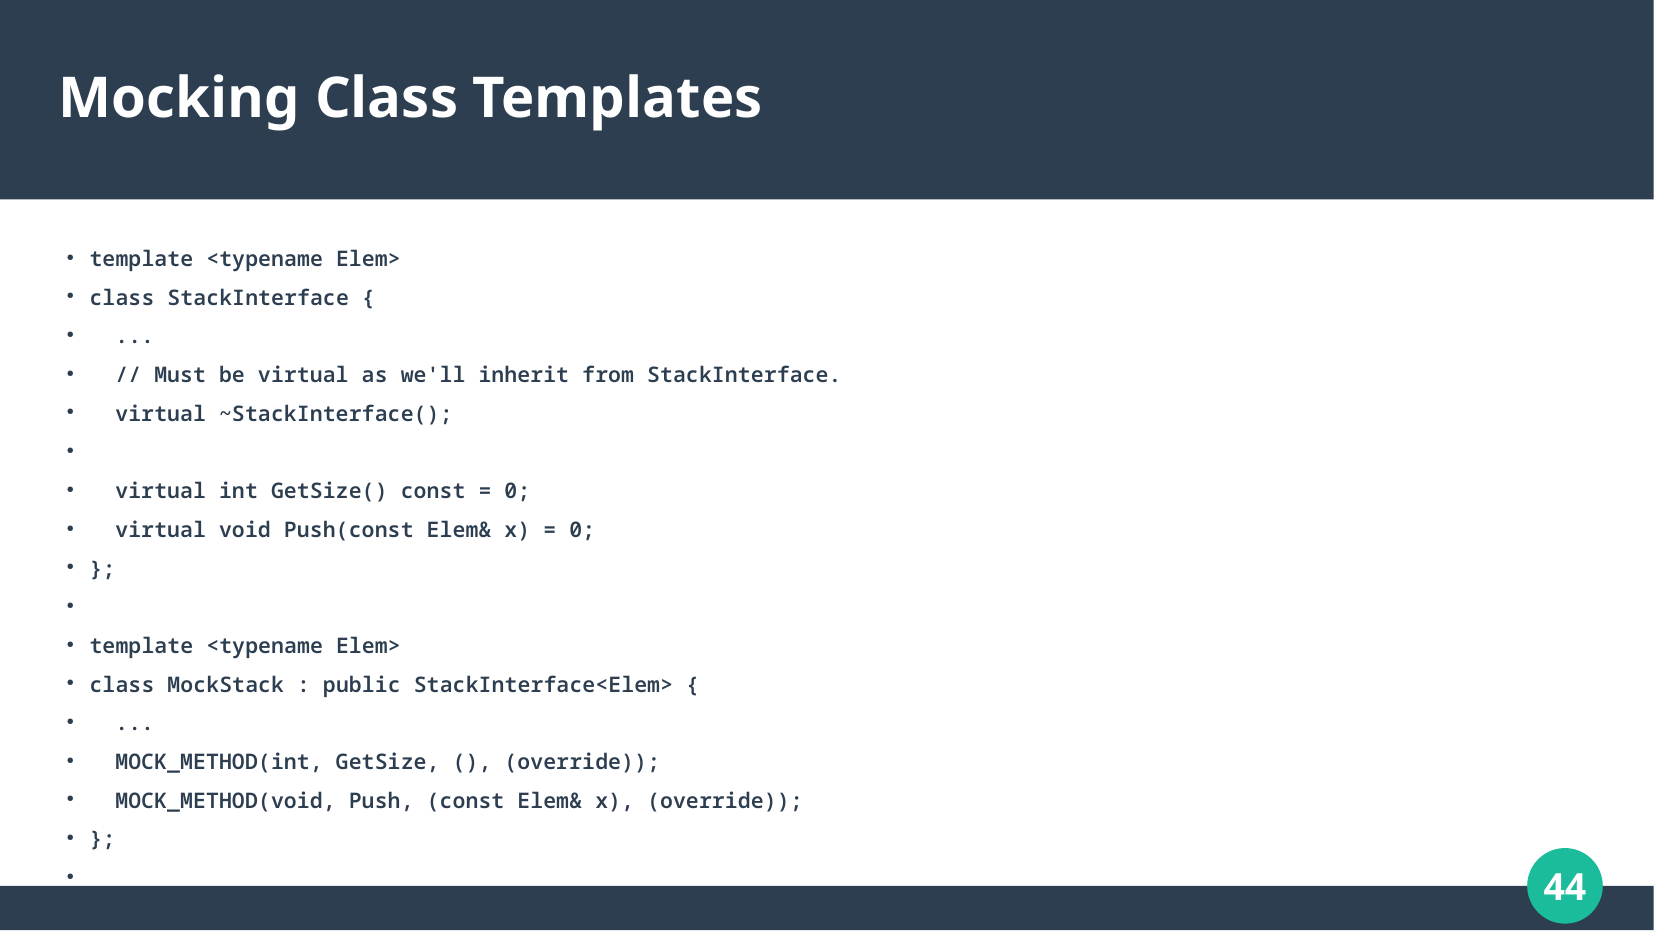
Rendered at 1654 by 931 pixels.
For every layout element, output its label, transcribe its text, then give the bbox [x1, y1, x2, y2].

title Mocking Class Templates [59, 37, 1595, 155]
list template <typename Elem> class StackInterface { ... // Must be virtual as we'll inherit from StackInterface. virtual ~StackInterface(); virtual int GetSize() const = 0; virtual void Push(const Elem& x) = 0; }; template <typename Elem> class MockStack : public StackInterface<Elem> { ... MOCK_METHOD(int, GetSize, (), (override)); MOCK_METHOD(void, Push, (const Elem& x), (override)); }; [59, 243, 1595, 864]
